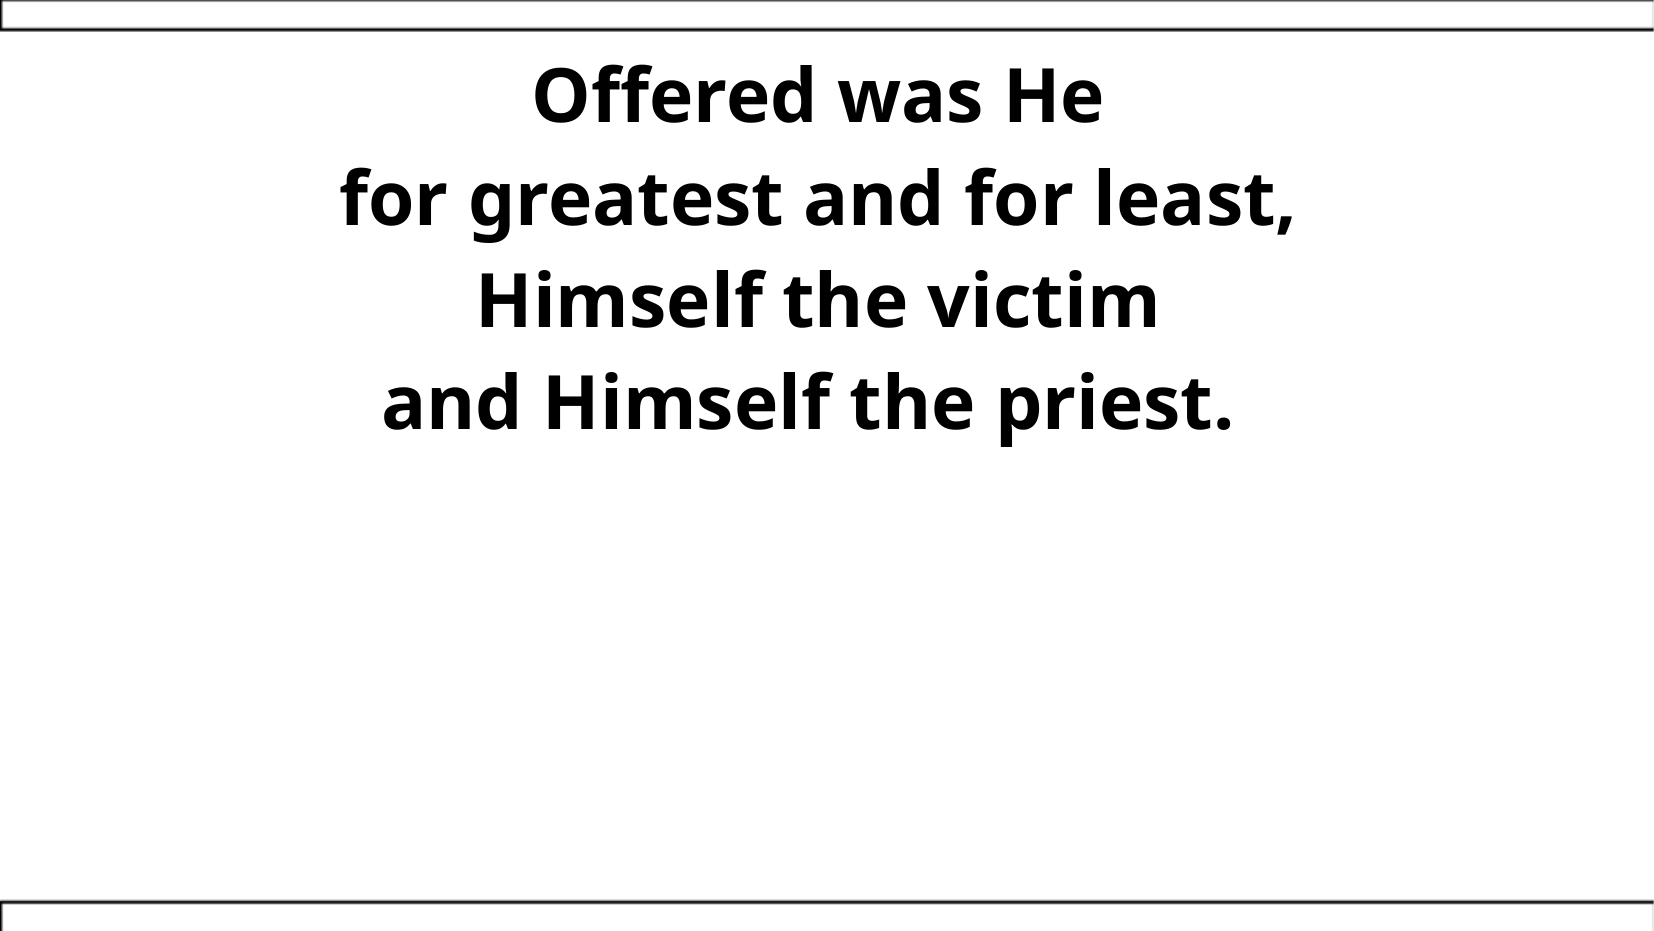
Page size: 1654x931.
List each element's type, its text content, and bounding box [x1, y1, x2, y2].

picture [0, 0, 1654, 931]
text_box Offered was He for greatest and for least, Himself the victim and Himself the priest. [62, 35, 1576, 450]
